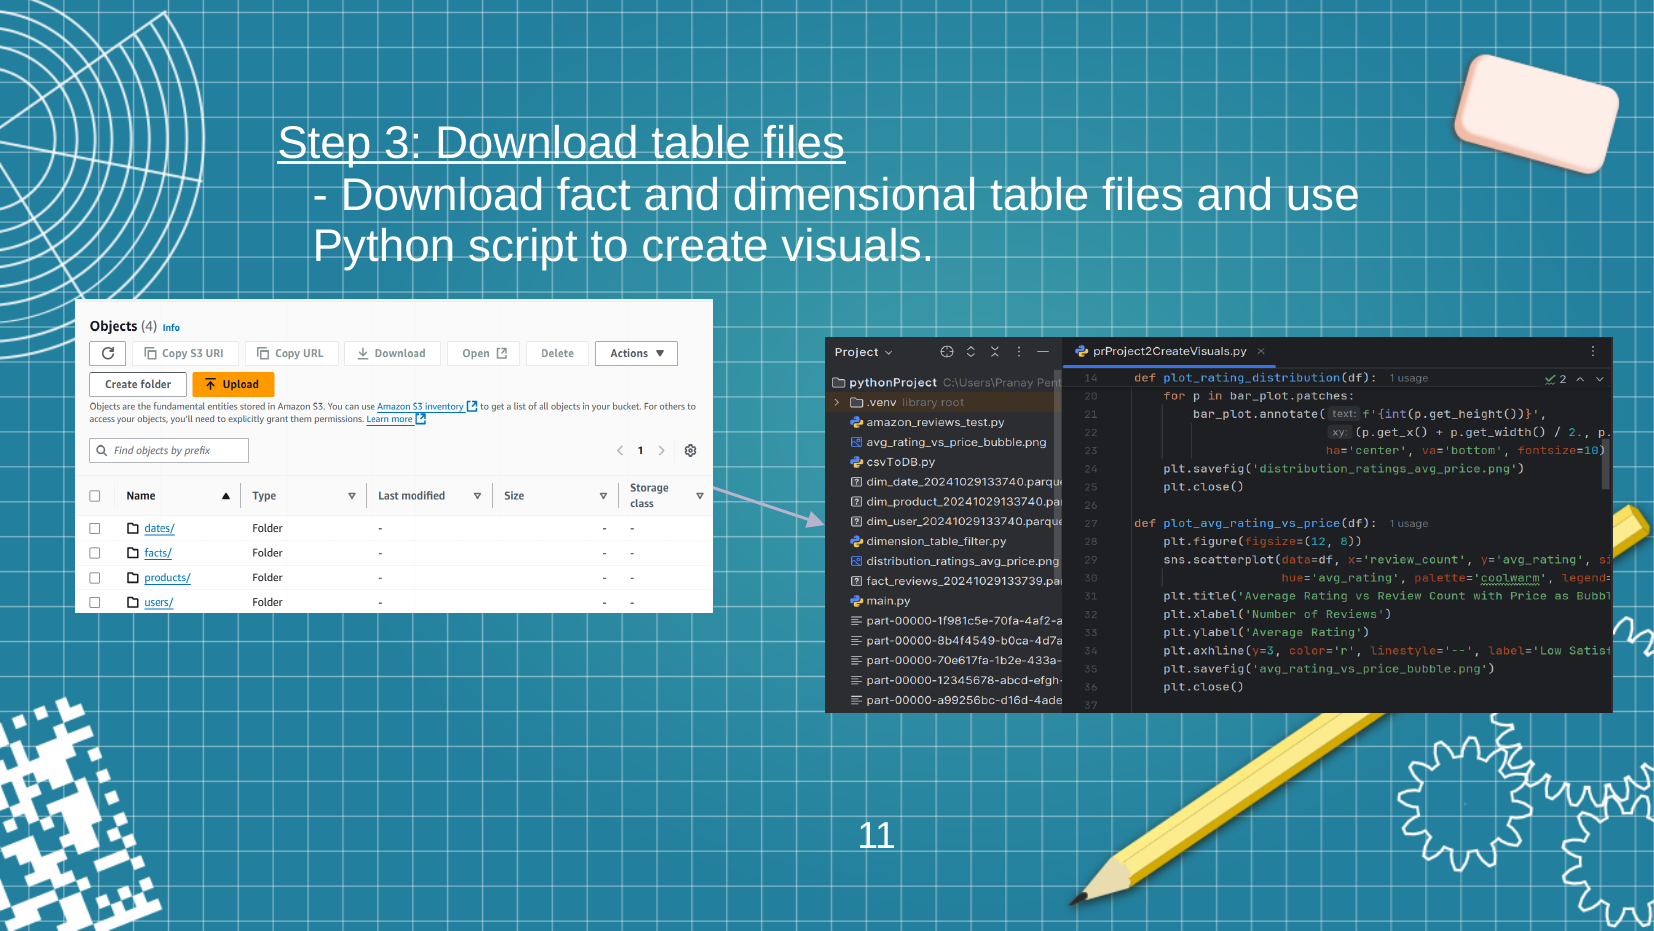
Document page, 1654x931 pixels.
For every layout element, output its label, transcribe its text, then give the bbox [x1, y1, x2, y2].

text_box Step 3: Download table files - Download fact and dimensional table files and use Python script to create visuals. [262, 109, 1426, 263]
picture [0, 0, 1654, 931]
text_box <number> [750, 806, 1004, 863]
